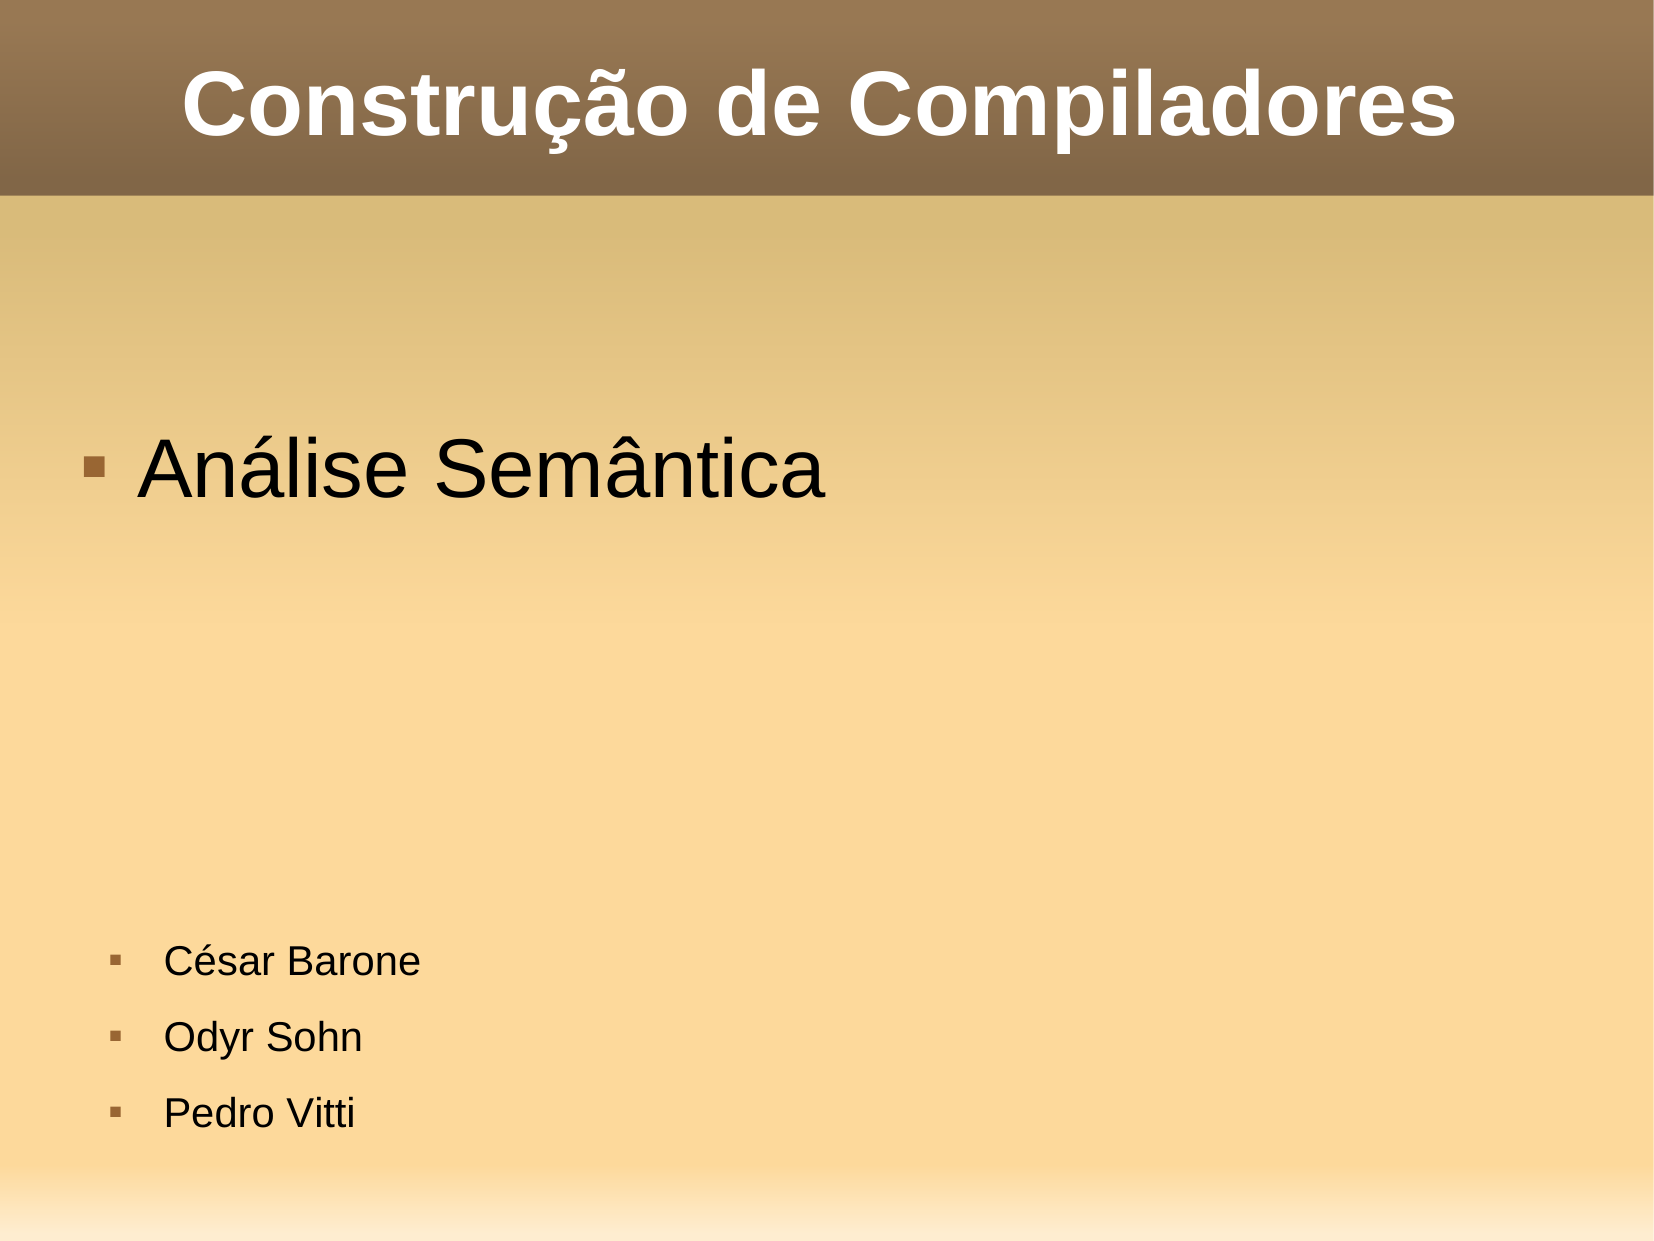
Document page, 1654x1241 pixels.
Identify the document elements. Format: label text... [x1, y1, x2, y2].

title Construção de Compiladores [76, 0, 1565, 208]
list Análise Semântica [66, 317, 1555, 815]
picture [0, 0, 1654, 1241]
list César Barone Odyr Sohn Pedro Vitti [75, 937, 1613, 1201]
